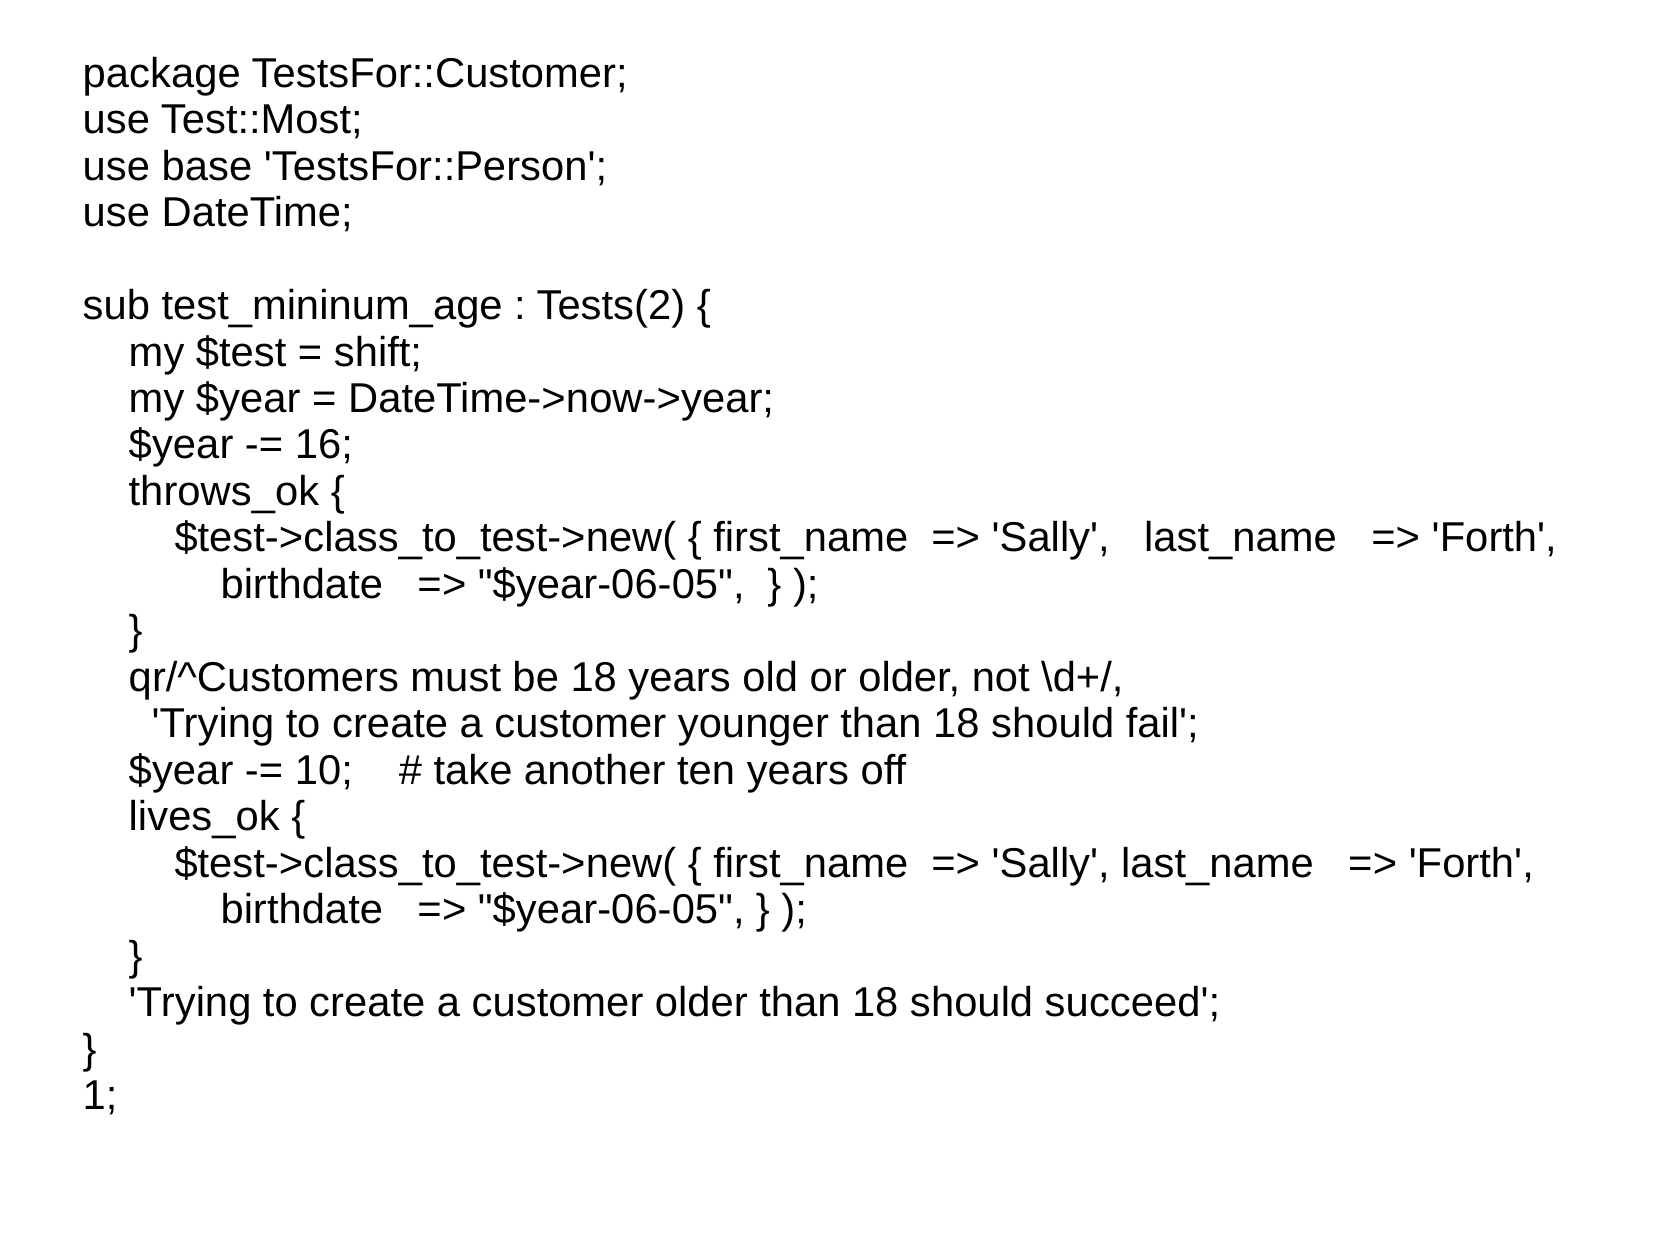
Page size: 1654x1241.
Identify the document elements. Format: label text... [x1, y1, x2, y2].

subtitle package TestsFor::Customer; use Test::Most; use base 'TestsFor::Person'; use DateTime; sub test_mininum_age : Tests(2) { my $test = shift; my $year = DateTime->now->year; $year -= 16; throws_ok { $test->class_to_test->new( { first_name => 'Sally', last_name => 'Forth', birthdate => "$year-06-05", } ); } qr/^Customers must be 18 years old or older, not \d+/, 'Trying to create a customer younger than 18 should fail'; $year -= 10; # take another ten years off lives_ok { $test->class_to_test->new( { first_name => 'Sally', last_name => 'Forth', birthdate => "$year-06-05", } ); } 'Trying to create a customer older than 18 should succeed'; } 1; [82, 49, 1571, 1131]
